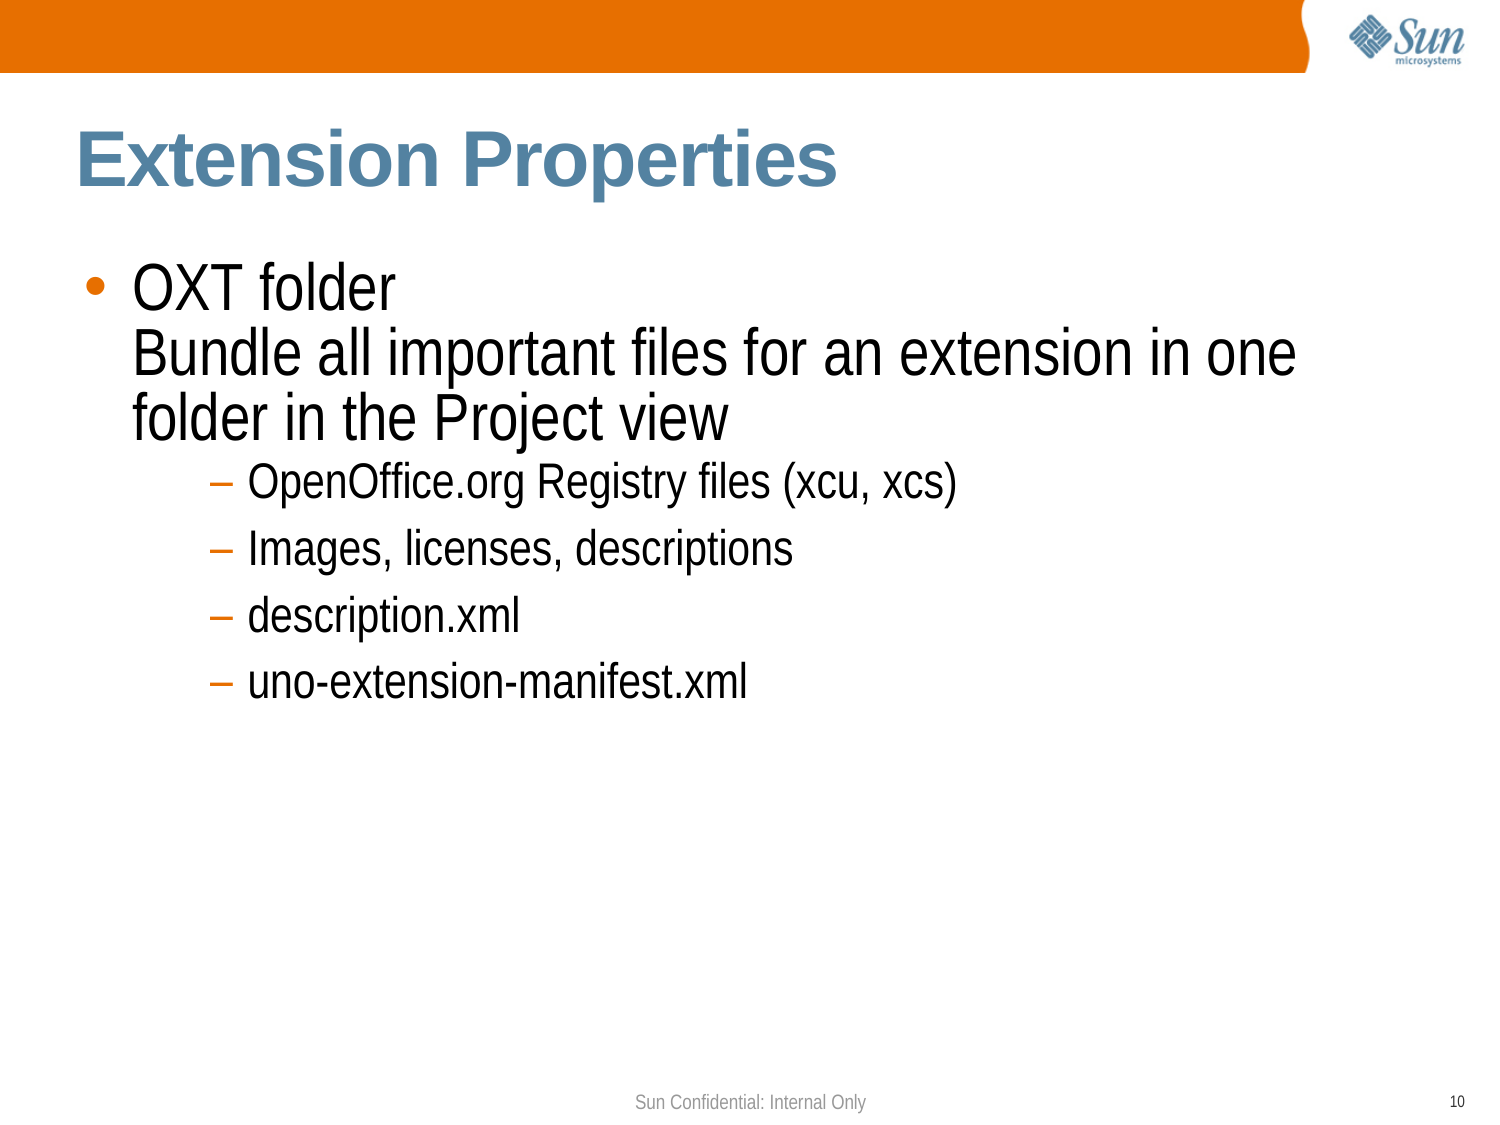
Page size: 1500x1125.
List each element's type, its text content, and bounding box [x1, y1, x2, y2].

list OXT folder Bundle all important files for an extension in one folder in the Project view OpenOffice.org Registry files (xcu, xcs) Images, licenses, descriptions description.xml uno-extension-manifest.xml [64, 258, 1401, 1062]
title Extension Properties [75, 123, 1437, 227]
picture [0, 0, 1500, 73]
